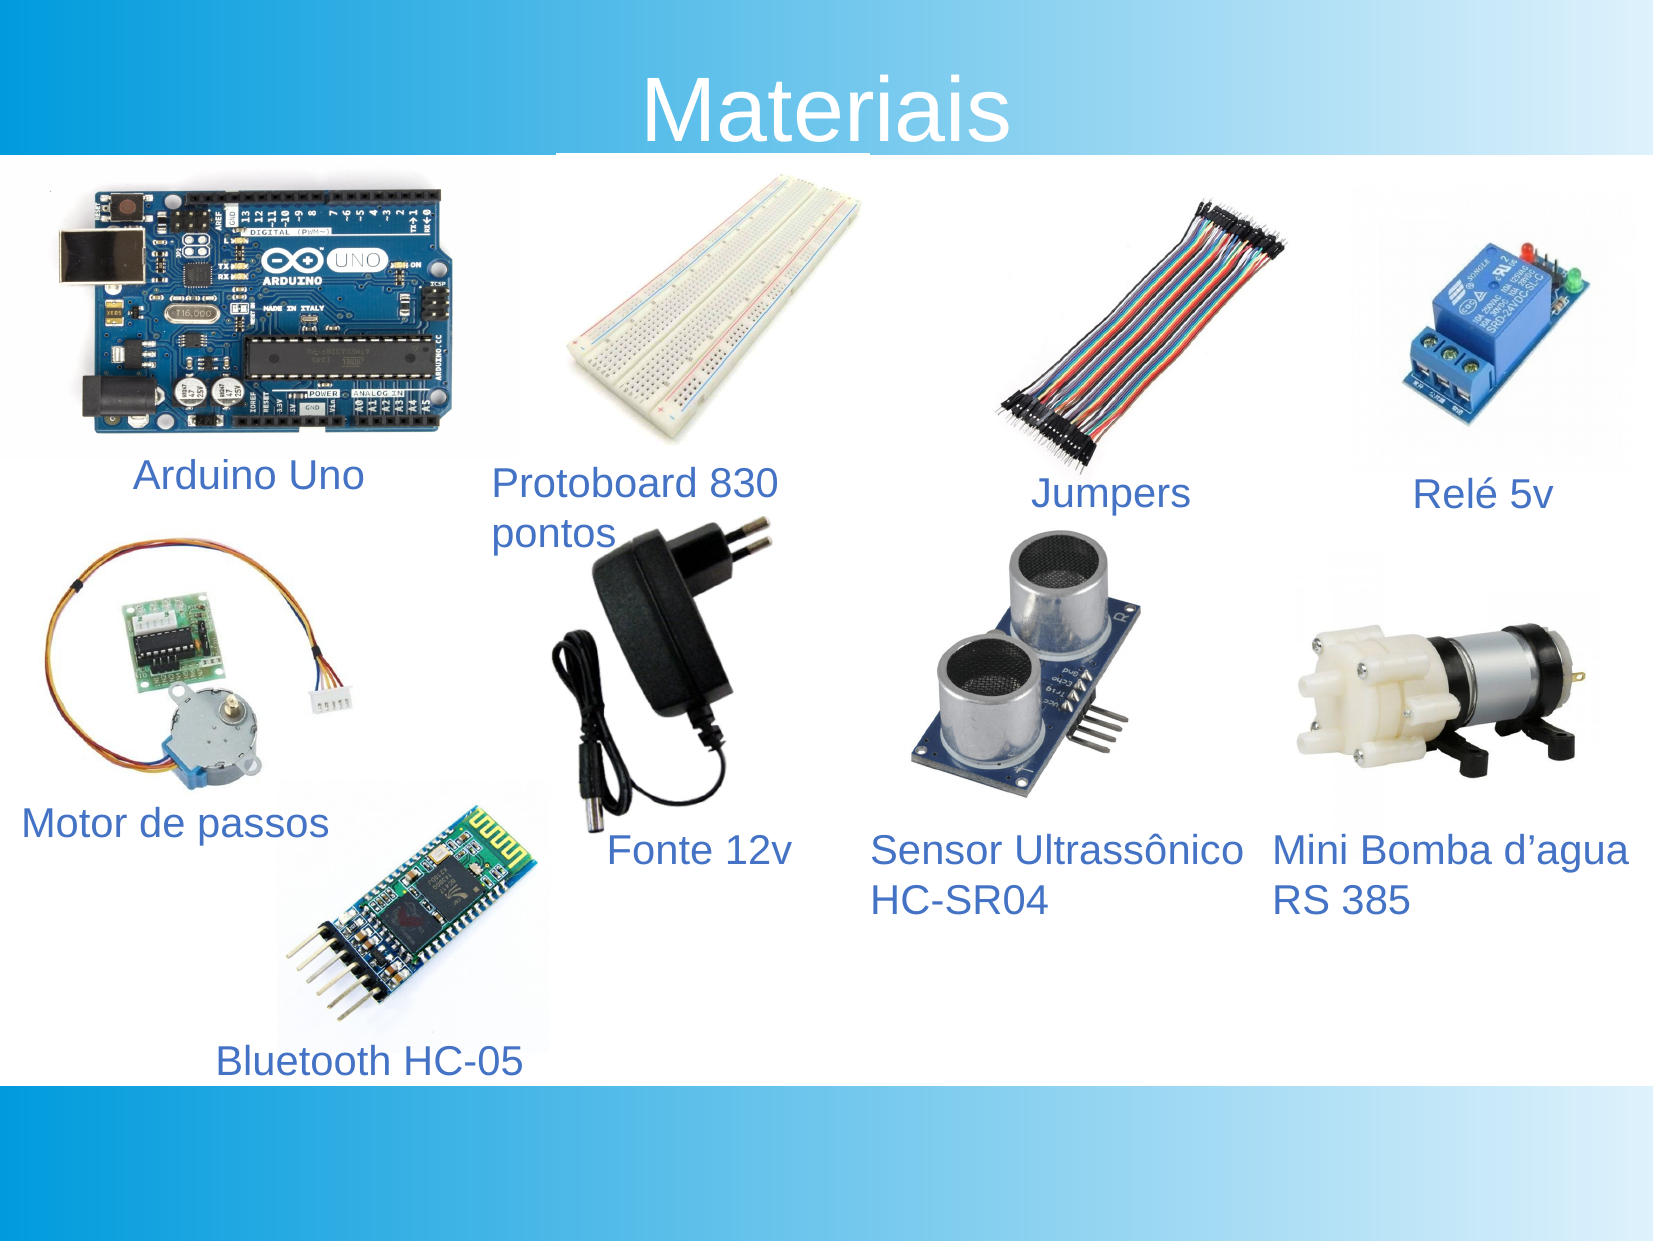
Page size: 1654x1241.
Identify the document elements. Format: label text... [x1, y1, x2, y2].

title Materiais [82, 49, 1571, 155]
text_box Fonte 12v [591, 815, 809, 881]
picture [0, 161, 518, 459]
text_box Sensor Ultrassônico HC-SR04 [855, 815, 1257, 932]
picture [1350, 186, 1636, 472]
picture [971, 161, 1312, 502]
text_box Bluetooth HC-05 [200, 1026, 542, 1093]
text_box Relé 5v [1397, 459, 1571, 526]
picture [28, 497, 822, 1053]
text_box Protoboard 830 pontos [476, 448, 931, 514]
picture [888, 516, 1162, 815]
picture [504, 528, 509, 545]
picture [1227, 540, 1654, 815]
text_box Jumpers [1016, 458, 1208, 525]
list Arduino Uno [132, 459, 373, 497]
text_box Mini Bomba d’agua RS 385 [1257, 815, 1654, 932]
picture [556, 153, 870, 448]
text_box Motor de passos [6, 788, 347, 854]
